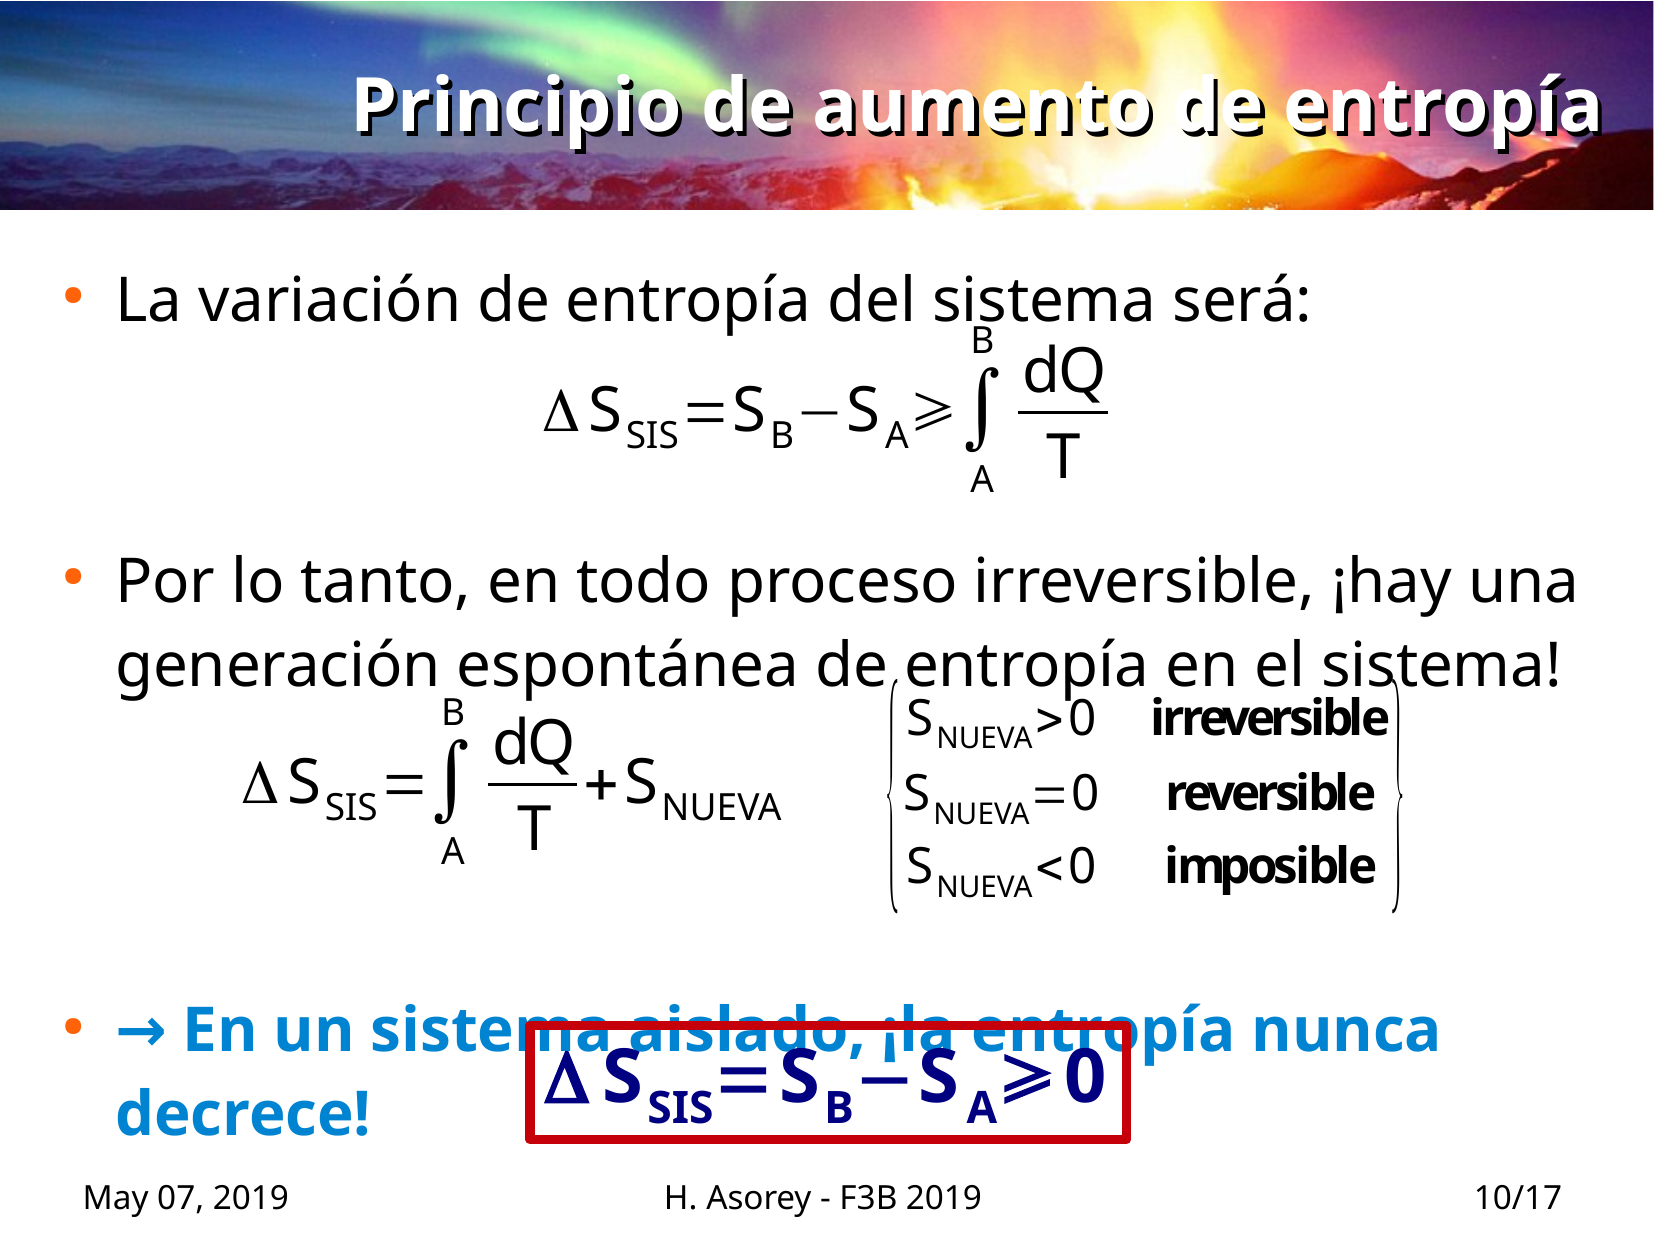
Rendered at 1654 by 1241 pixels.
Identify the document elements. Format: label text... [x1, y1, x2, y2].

chart [878, 677, 1417, 916]
title Principio de aumento de entropía [45, 15, 1606, 191]
chart [534, 1030, 1122, 1135]
picture [0, 1, 1654, 210]
chart [233, 689, 788, 874]
list La variación de entropía del sistema será: Por lo tanto, en todo proceso irreversible, ¡hay una generación espontánea de entropía en el sistema! → En un sistema aislado, ¡la entropía nunca decrece! [45, 255, 1606, 1156]
chart [534, 317, 1117, 502]
